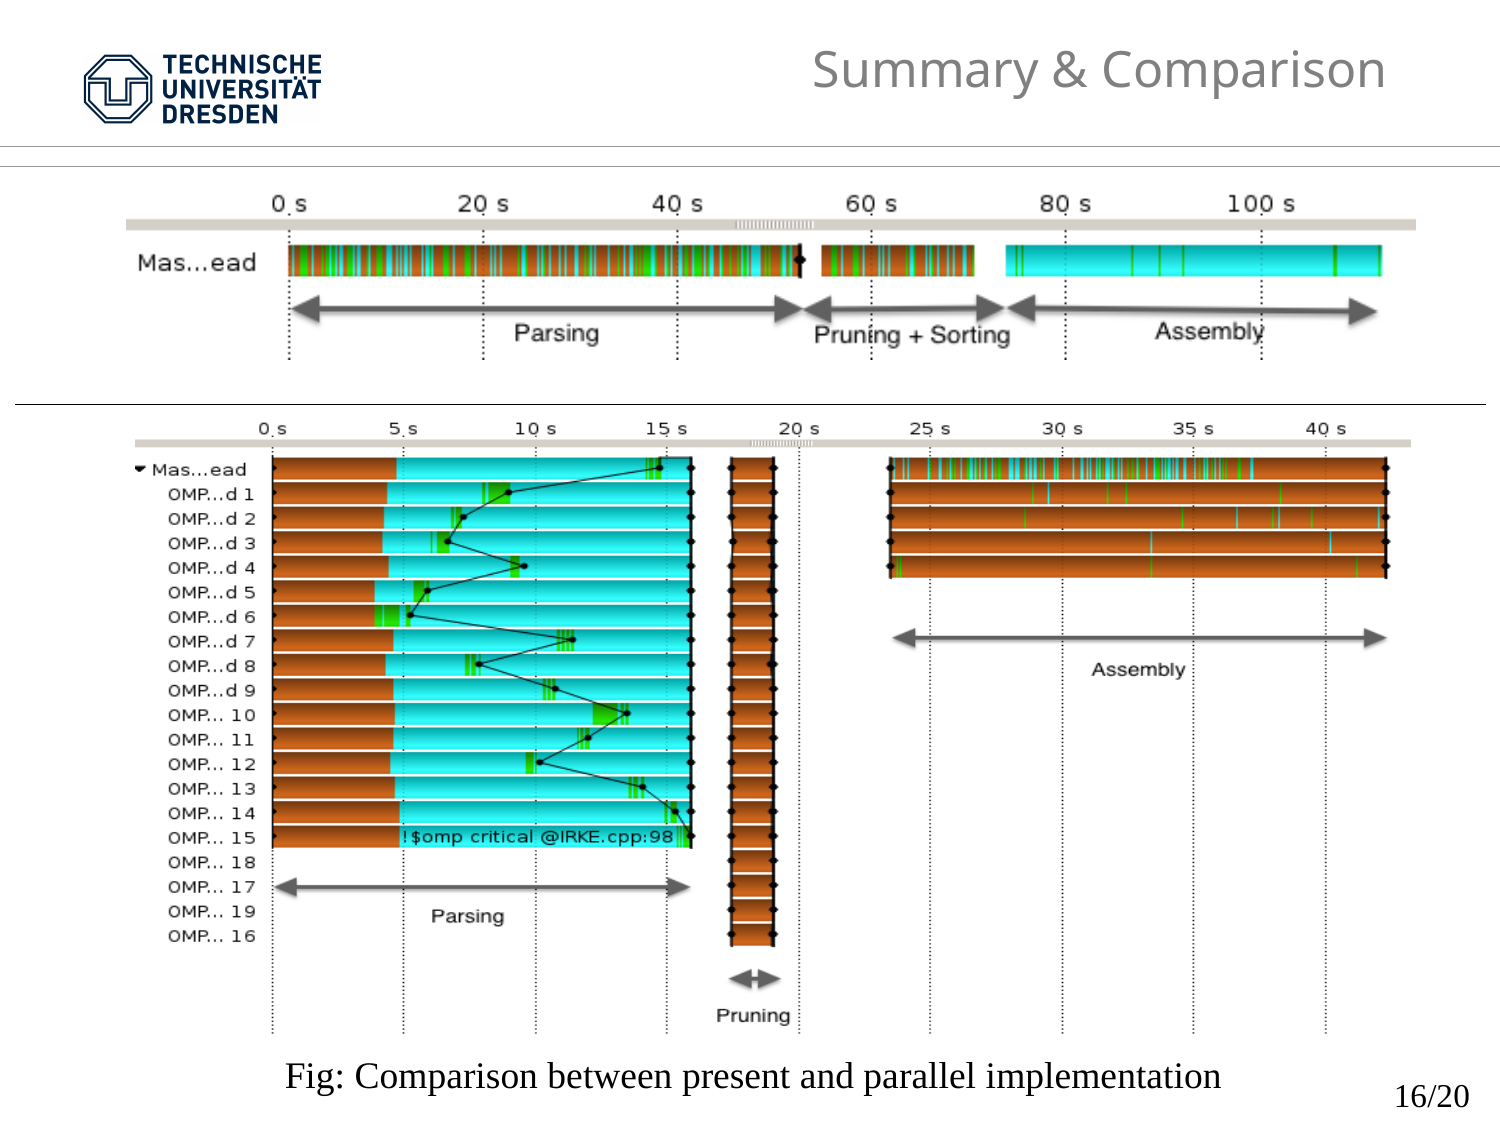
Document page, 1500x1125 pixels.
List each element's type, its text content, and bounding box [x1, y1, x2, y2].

text_box Fig: Comparison between present and parallel implementation [270, 1047, 1411, 1125]
picture [135, 419, 1411, 1036]
picture [83, 54, 321, 124]
picture [126, 190, 1416, 360]
title Summary & Comparison [498, 0, 1388, 136]
